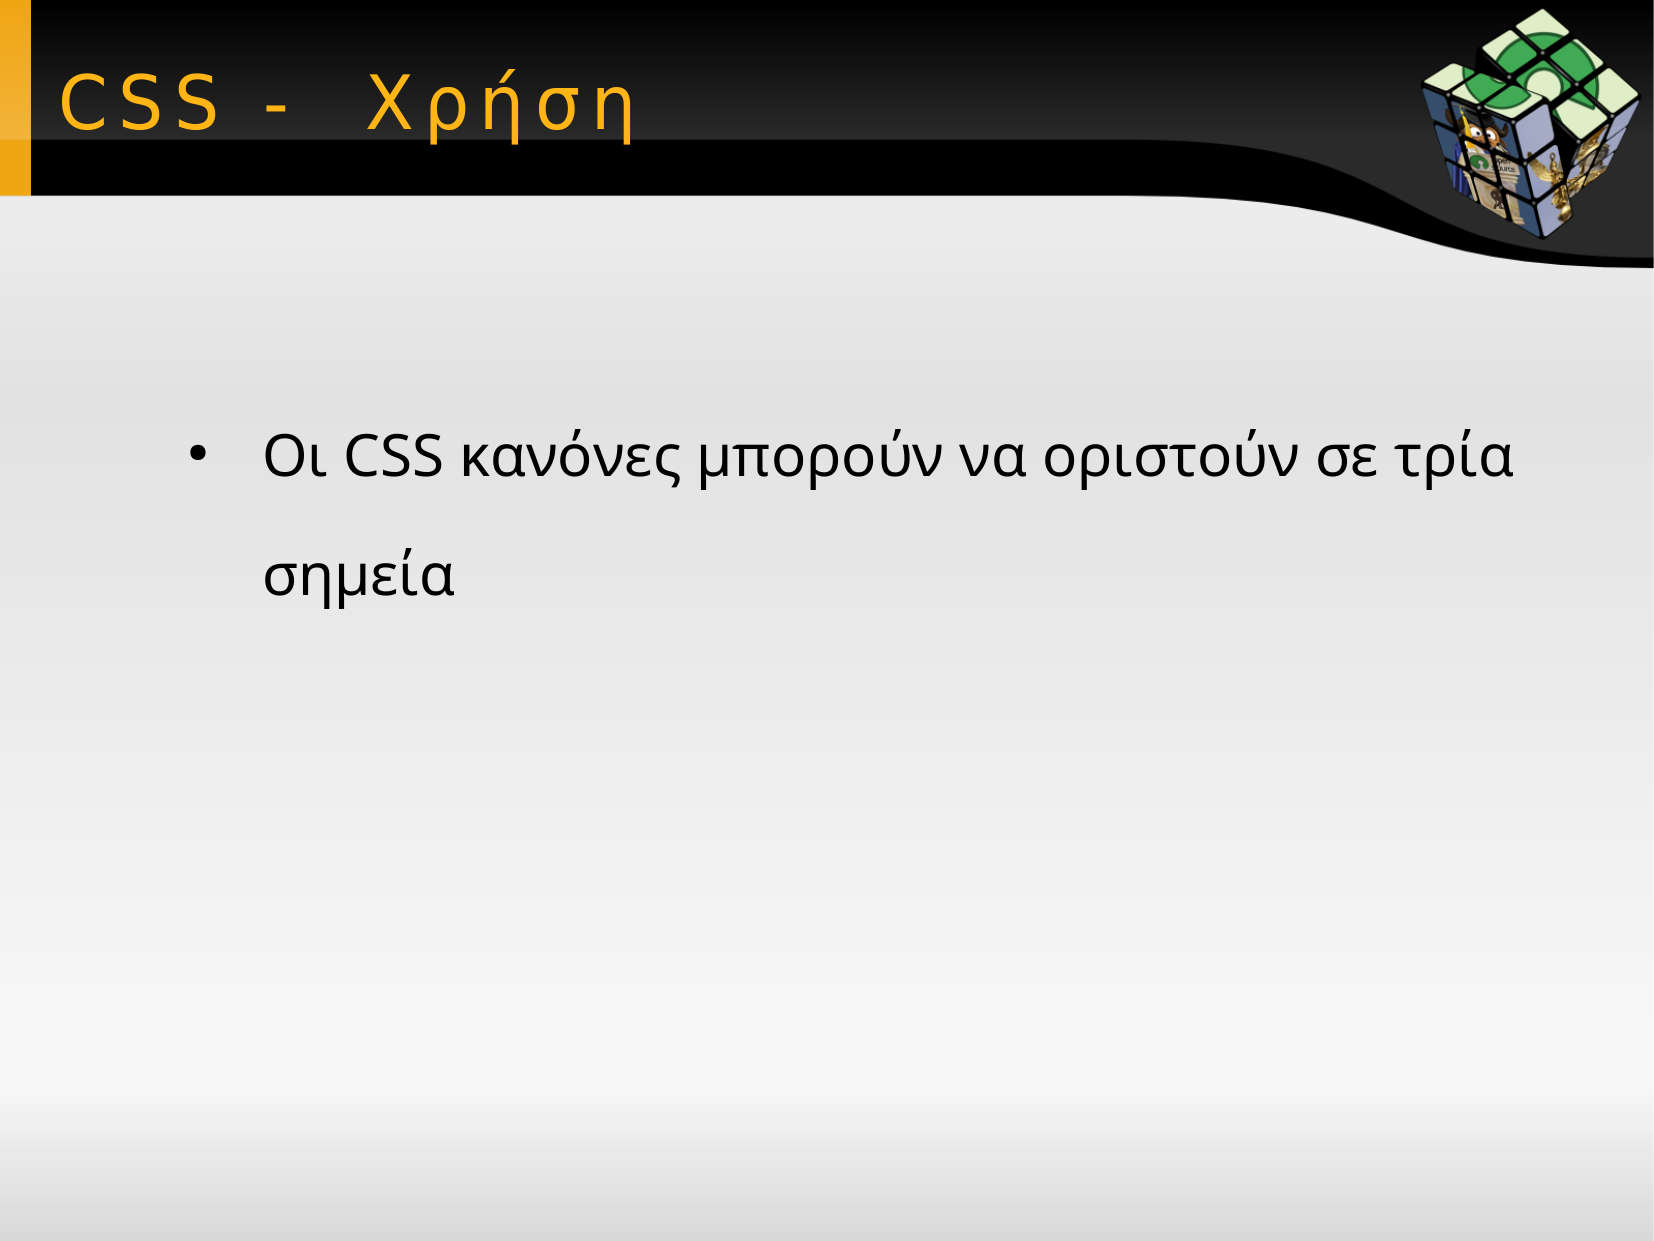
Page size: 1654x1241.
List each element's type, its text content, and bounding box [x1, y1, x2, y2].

subtitle Οι CSS κανόνες μπορούν να οριστούν σε τρία σημεία [187, 375, 1534, 1080]
picture [0, 0, 1654, 1241]
title CSS - Χρήση [59, 29, 1270, 178]
